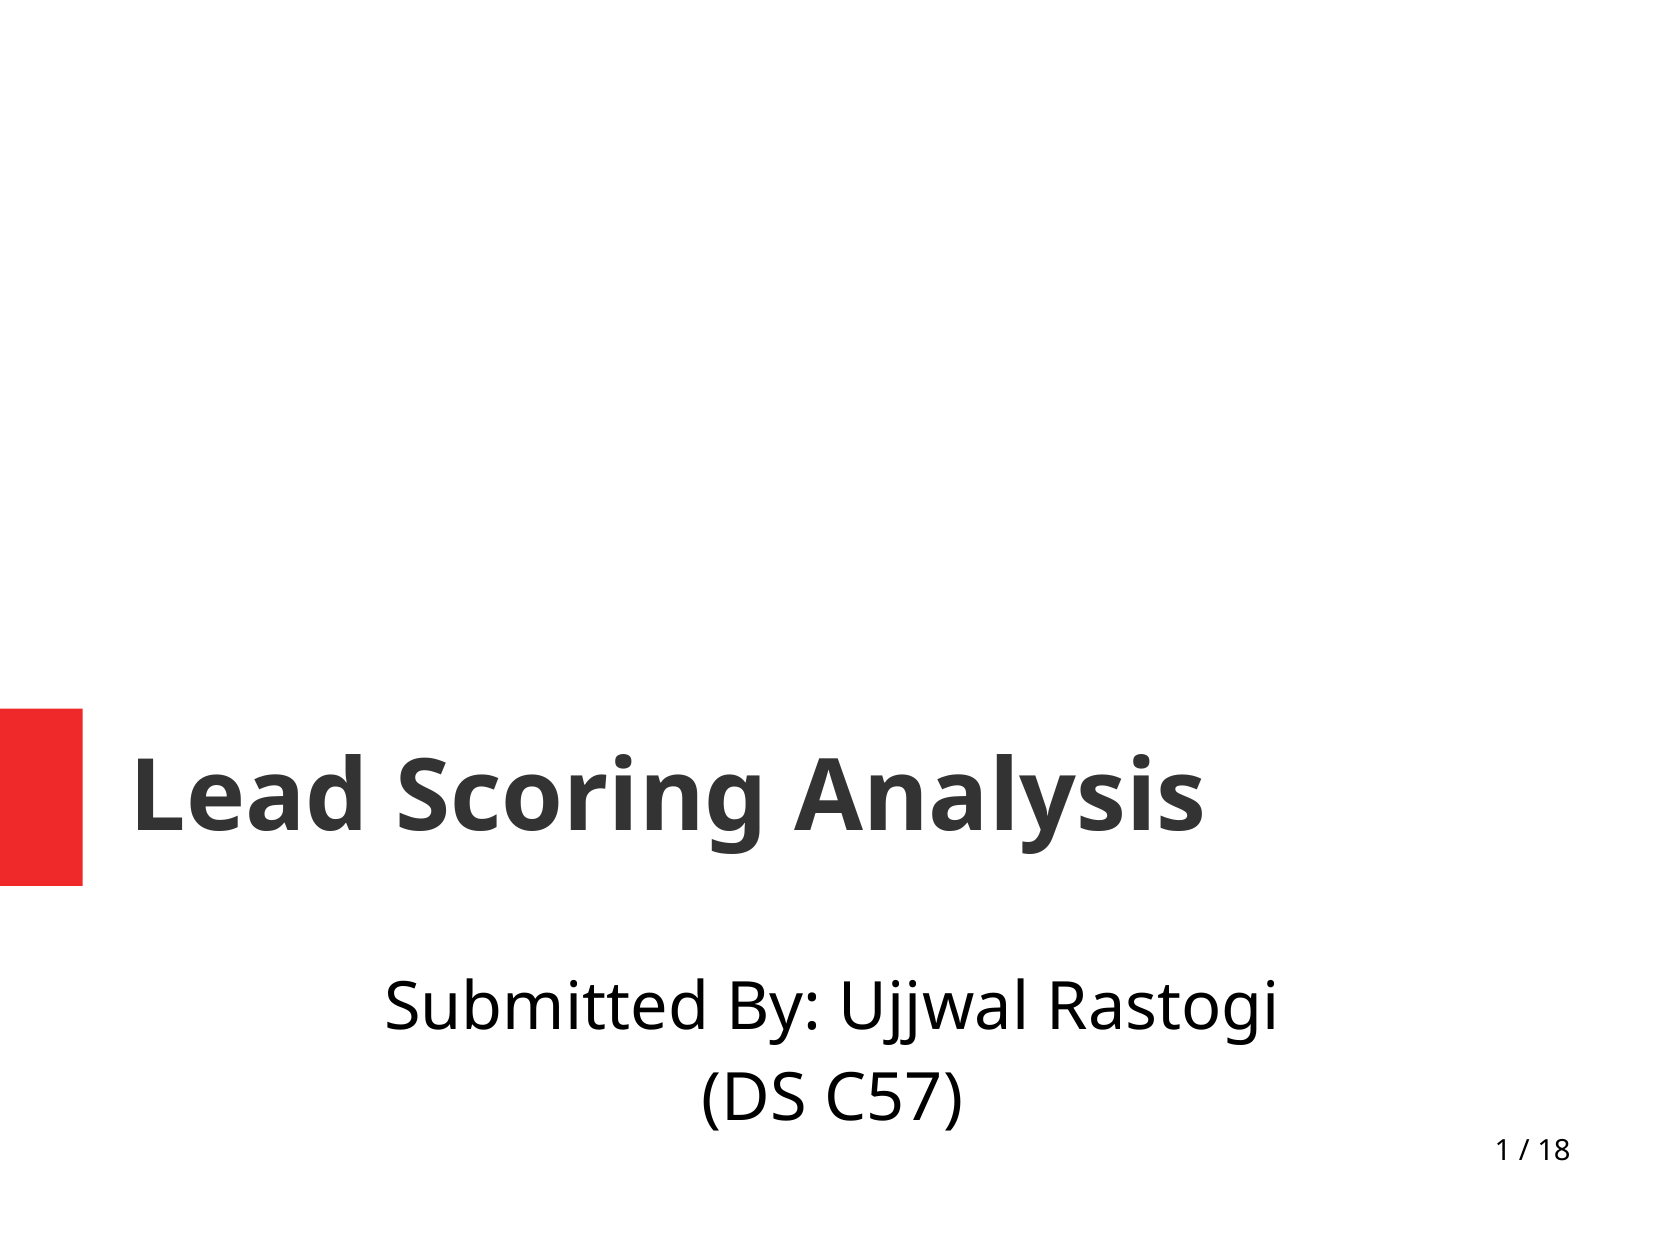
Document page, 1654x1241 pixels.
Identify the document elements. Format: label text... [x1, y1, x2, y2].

title Lead Scoring Analysis [129, 673, 1536, 910]
subtitle Submitted By: Ujjwal Rastogi (DS C57) [129, 968, 1536, 1130]
